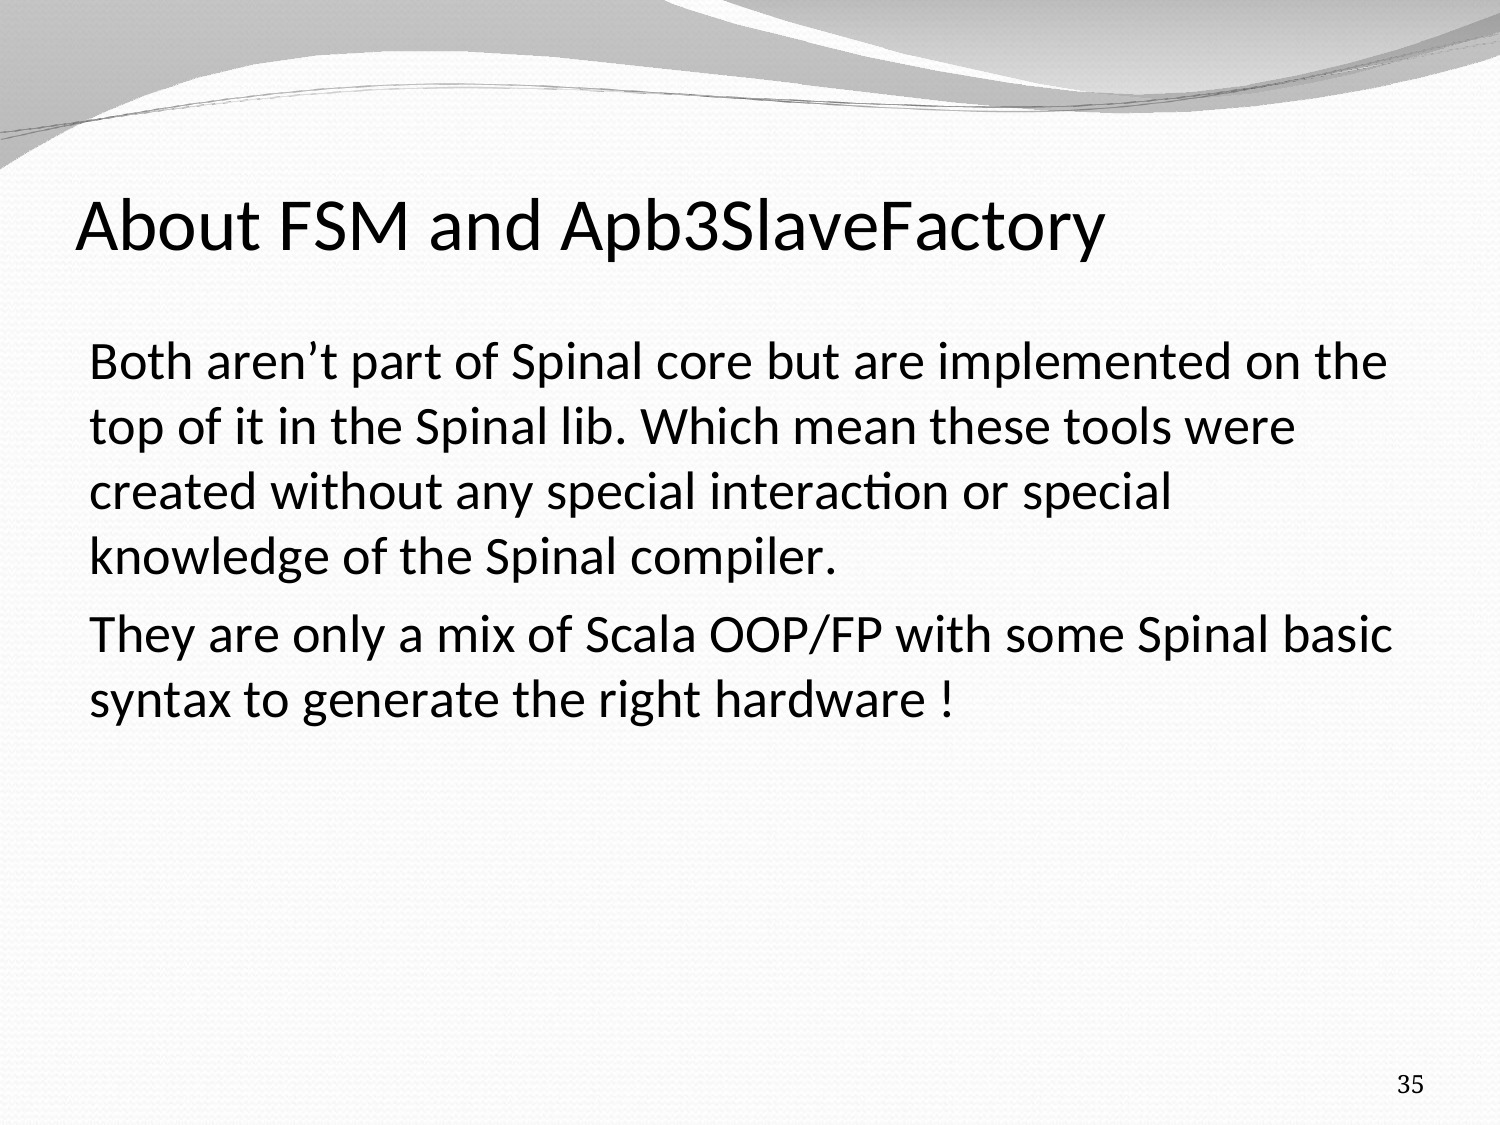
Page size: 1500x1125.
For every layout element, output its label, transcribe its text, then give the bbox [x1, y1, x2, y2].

title About FSM and Apb3SlaveFactory [75, 78, 1471, 266]
list Both aren’t part of Spinal core but are implemented on the top of it in the Spinal lib. Which mean these tools were created without any special interaction or special knowledge of the Spinal compiler. They are only a mix of Scala OOP/FP with some Spinal basic syntax to generate the right hardware ! [75, 317, 1426, 1038]
text_box <numéro> [1299, 1042, 1426, 1103]
picture [0, 0, 1500, 1125]
